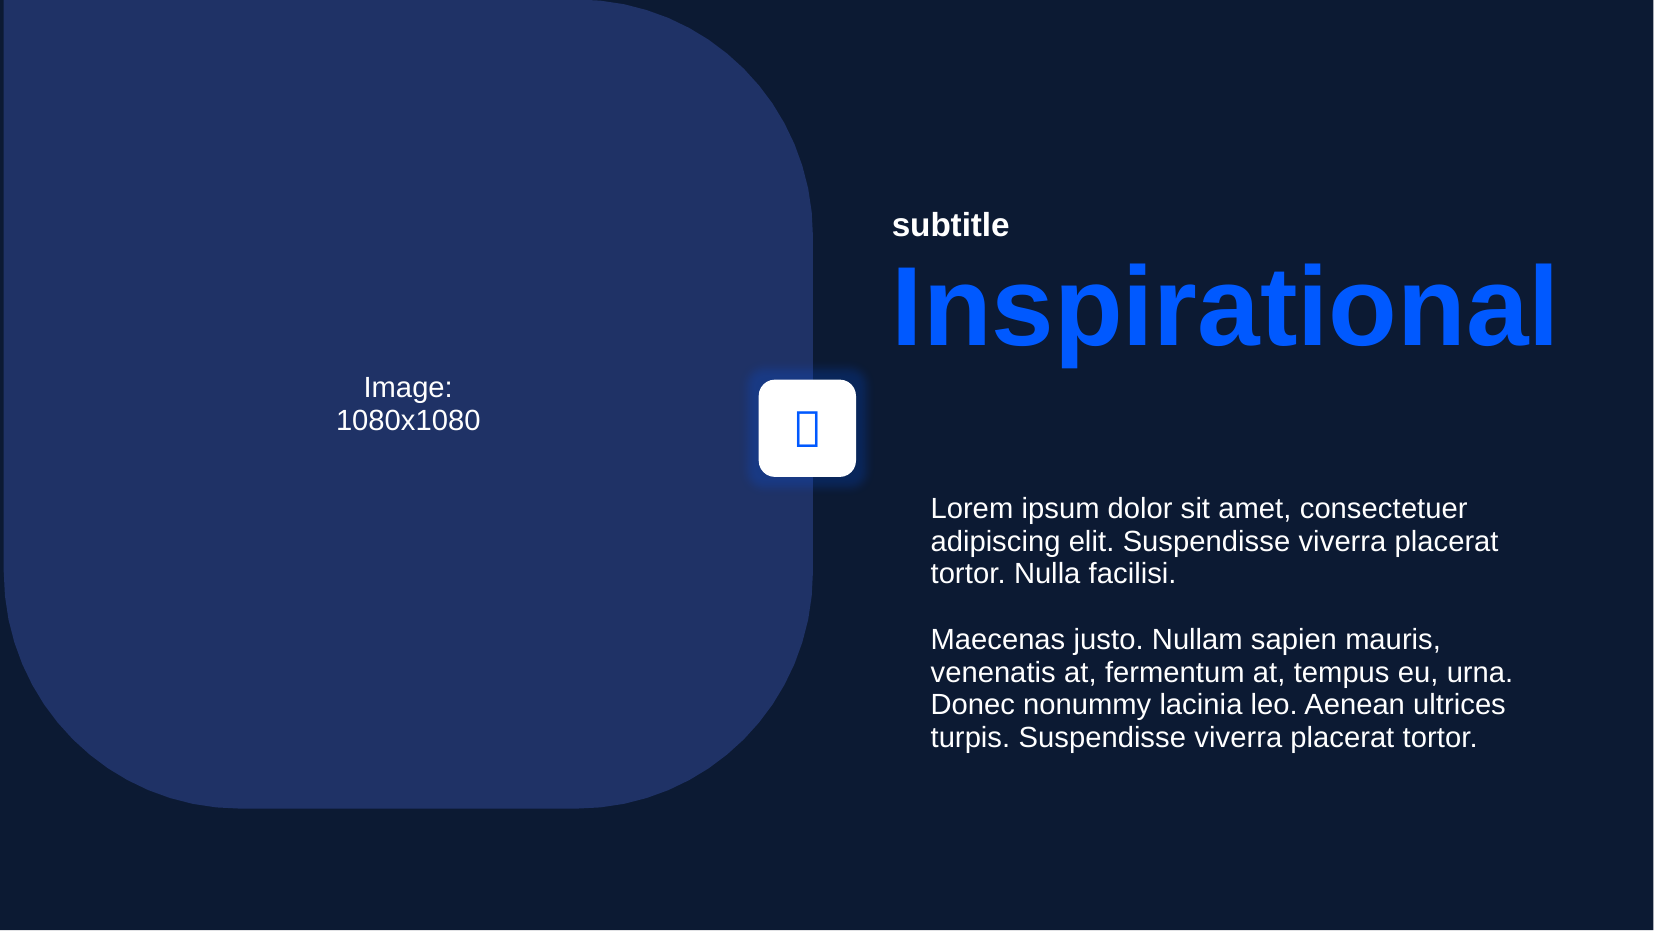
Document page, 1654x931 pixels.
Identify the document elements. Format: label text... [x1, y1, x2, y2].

text_box Image: 1080x1080 [3, 0, 813, 809]
title subtitle Inspirational [891, 134, 1585, 442]
text_box  [758, 379, 857, 477]
text_box Lorem ipsum dolor sit amet, consectetuer adipiscing elit. Suspendisse viverra placerat tortor. Nulla facilisi. Maecenas justo. Nullam sapien mauris, venenatis at, fermentum at, tempus eu, urna. Donec nonummy lacinia leo. Aenean ultrices turpis. Suspendisse viverra placerat tortor. [895, 422, 1561, 824]
